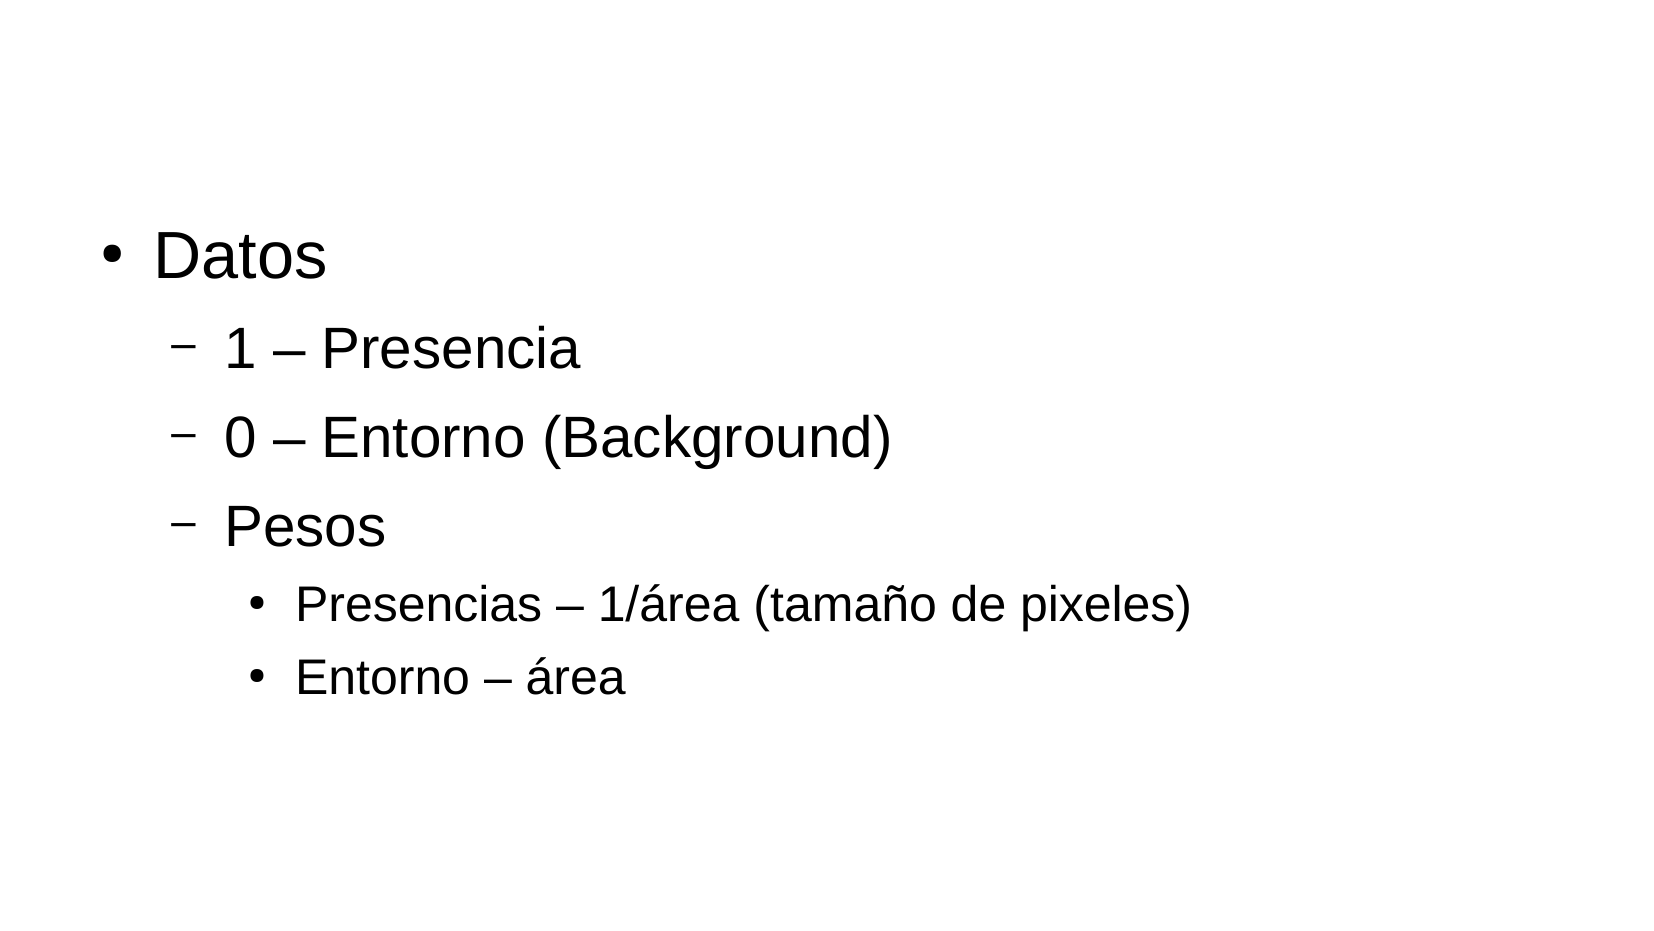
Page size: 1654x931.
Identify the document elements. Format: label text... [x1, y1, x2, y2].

list Datos 1 – Presencia 0 – Entorno (Background) Pesos Presencias – 1/área (tamaño de pixeles) Entorno – área [82, 217, 1571, 758]
